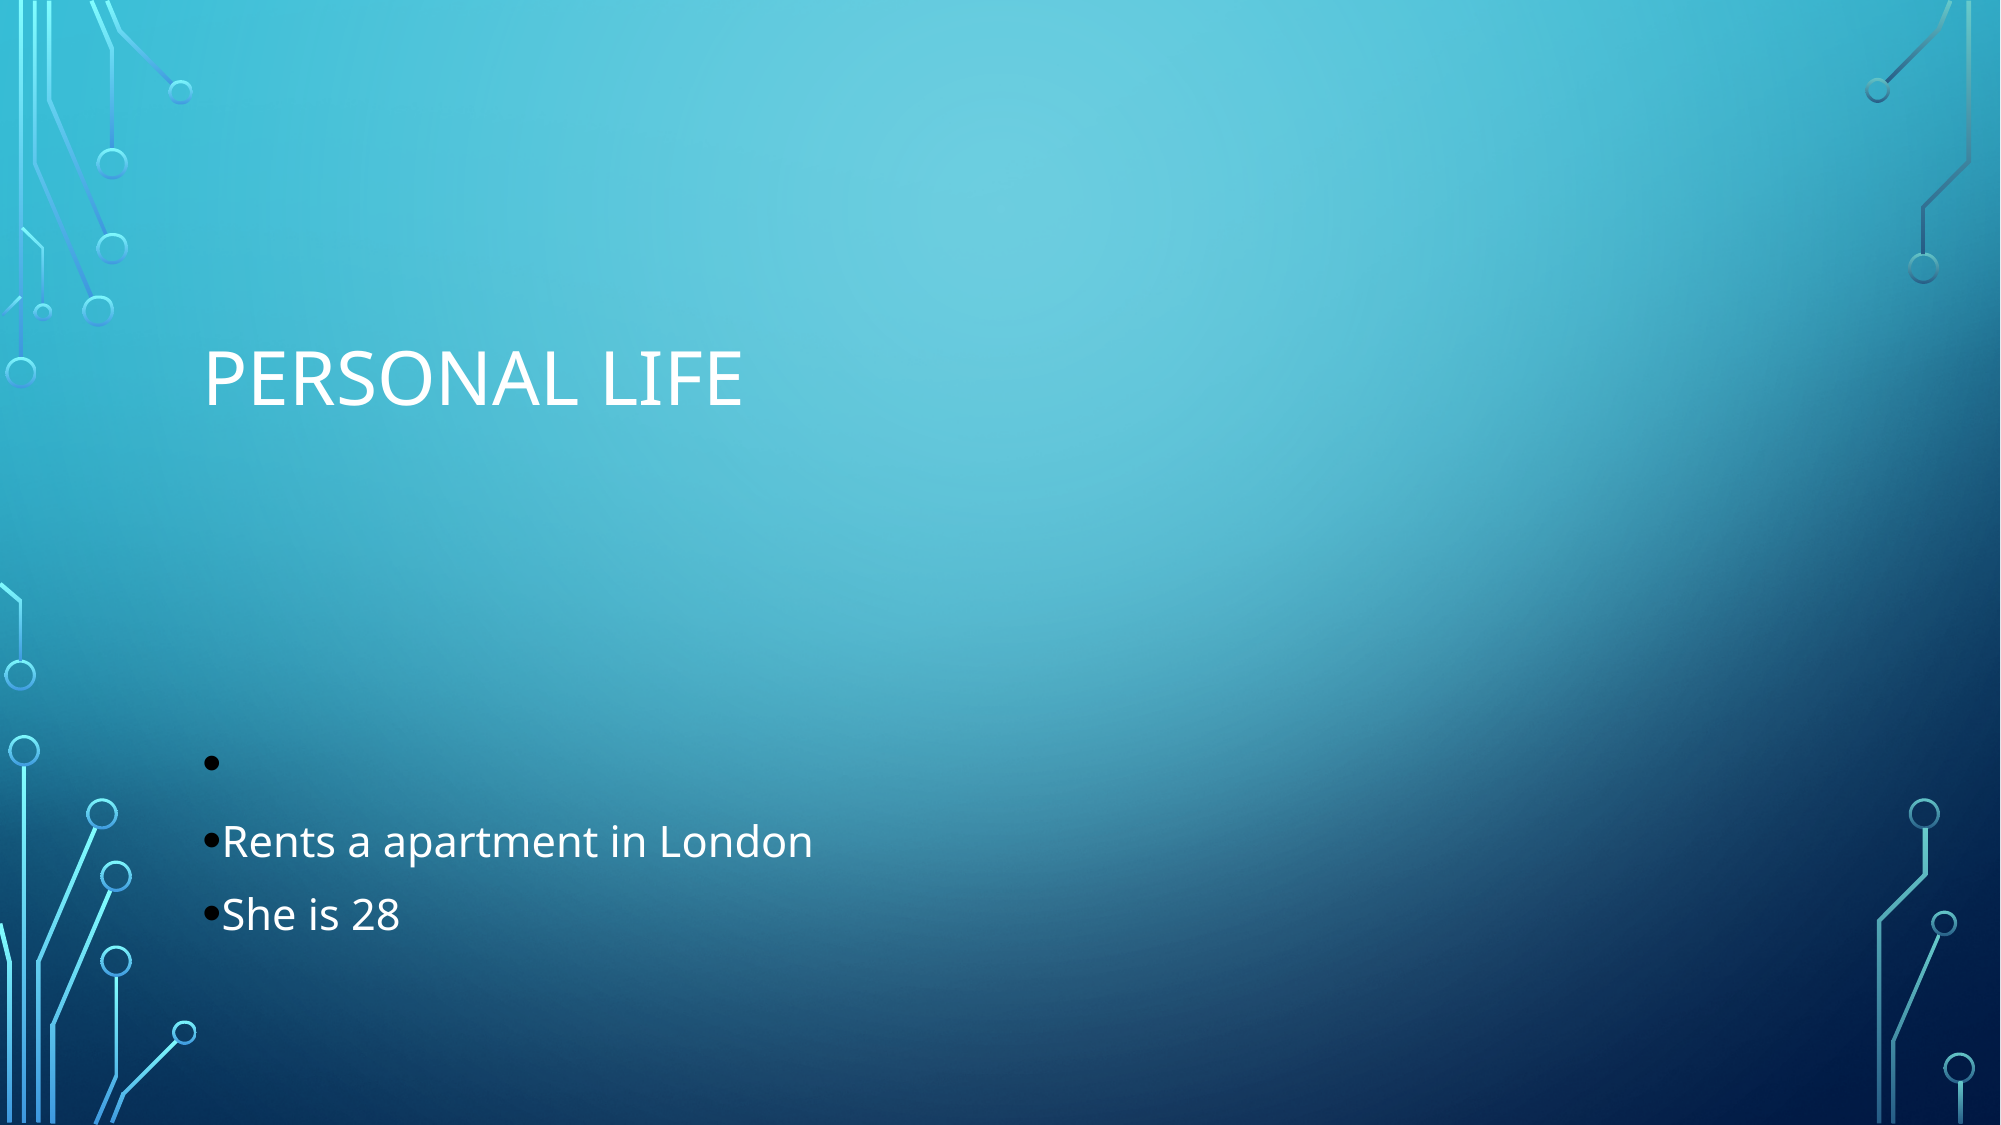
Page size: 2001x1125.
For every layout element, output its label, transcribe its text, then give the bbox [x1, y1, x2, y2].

list Rents a apartment in London She is 28 [165, 206, 1812, 951]
title Personal life [165, 0, 1791, 206]
